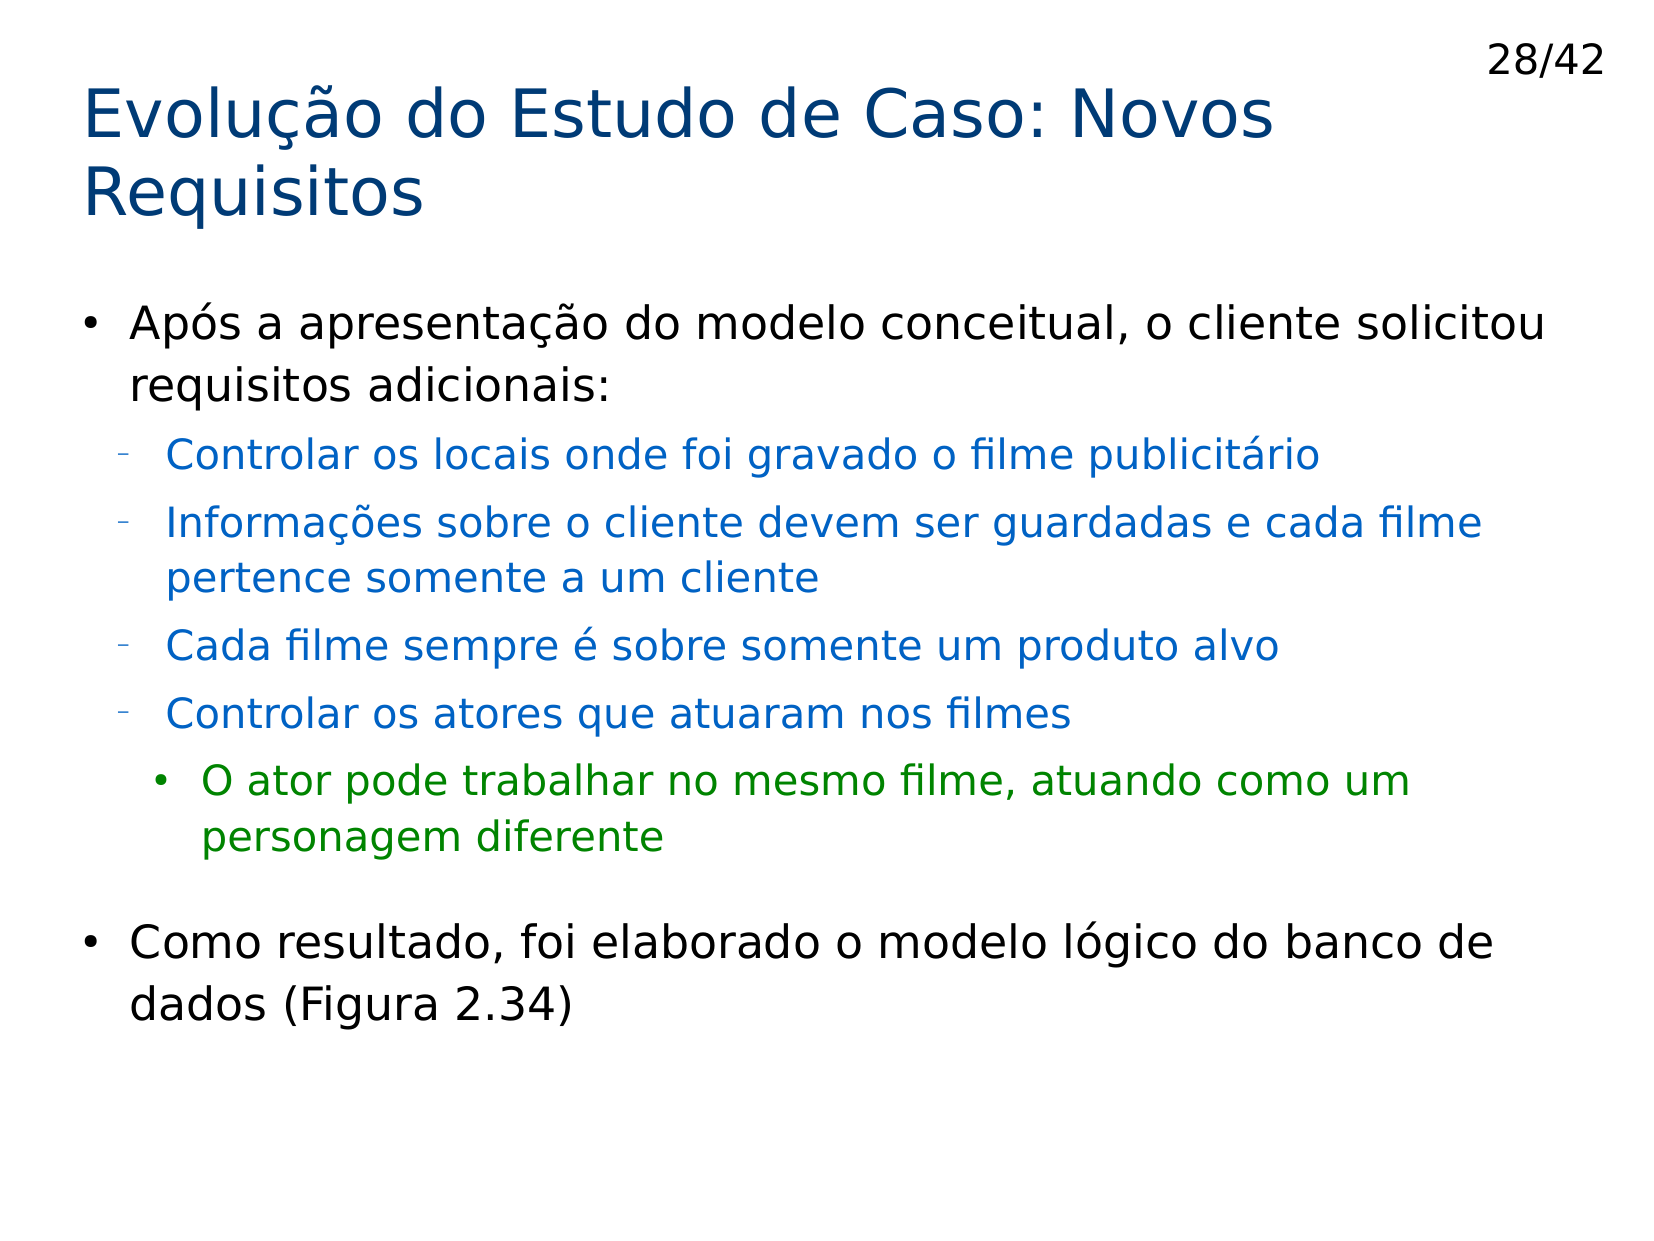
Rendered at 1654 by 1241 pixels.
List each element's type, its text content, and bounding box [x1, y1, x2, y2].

title Evolução do Estudo de Caso: Novos Requisitos [82, 75, 1571, 231]
list Após a apresentação do modelo conceitual, o cliente solicitou requisitos adicionais: Controlar os locais onde foi gravado o filme publicitário Informações sobre o cliente devem ser guardadas e cada filme pertence somente a um cliente Cada filme sempre é sobre somente um produto alvo Controlar os atores que atuaram nos filmes O ator pode trabalhar no mesmo filme, atuando como um personagem diferente Como resultado, foi elaborado o modelo lógico do banco de dados (Figura 2.34) [82, 289, 1571, 1108]
